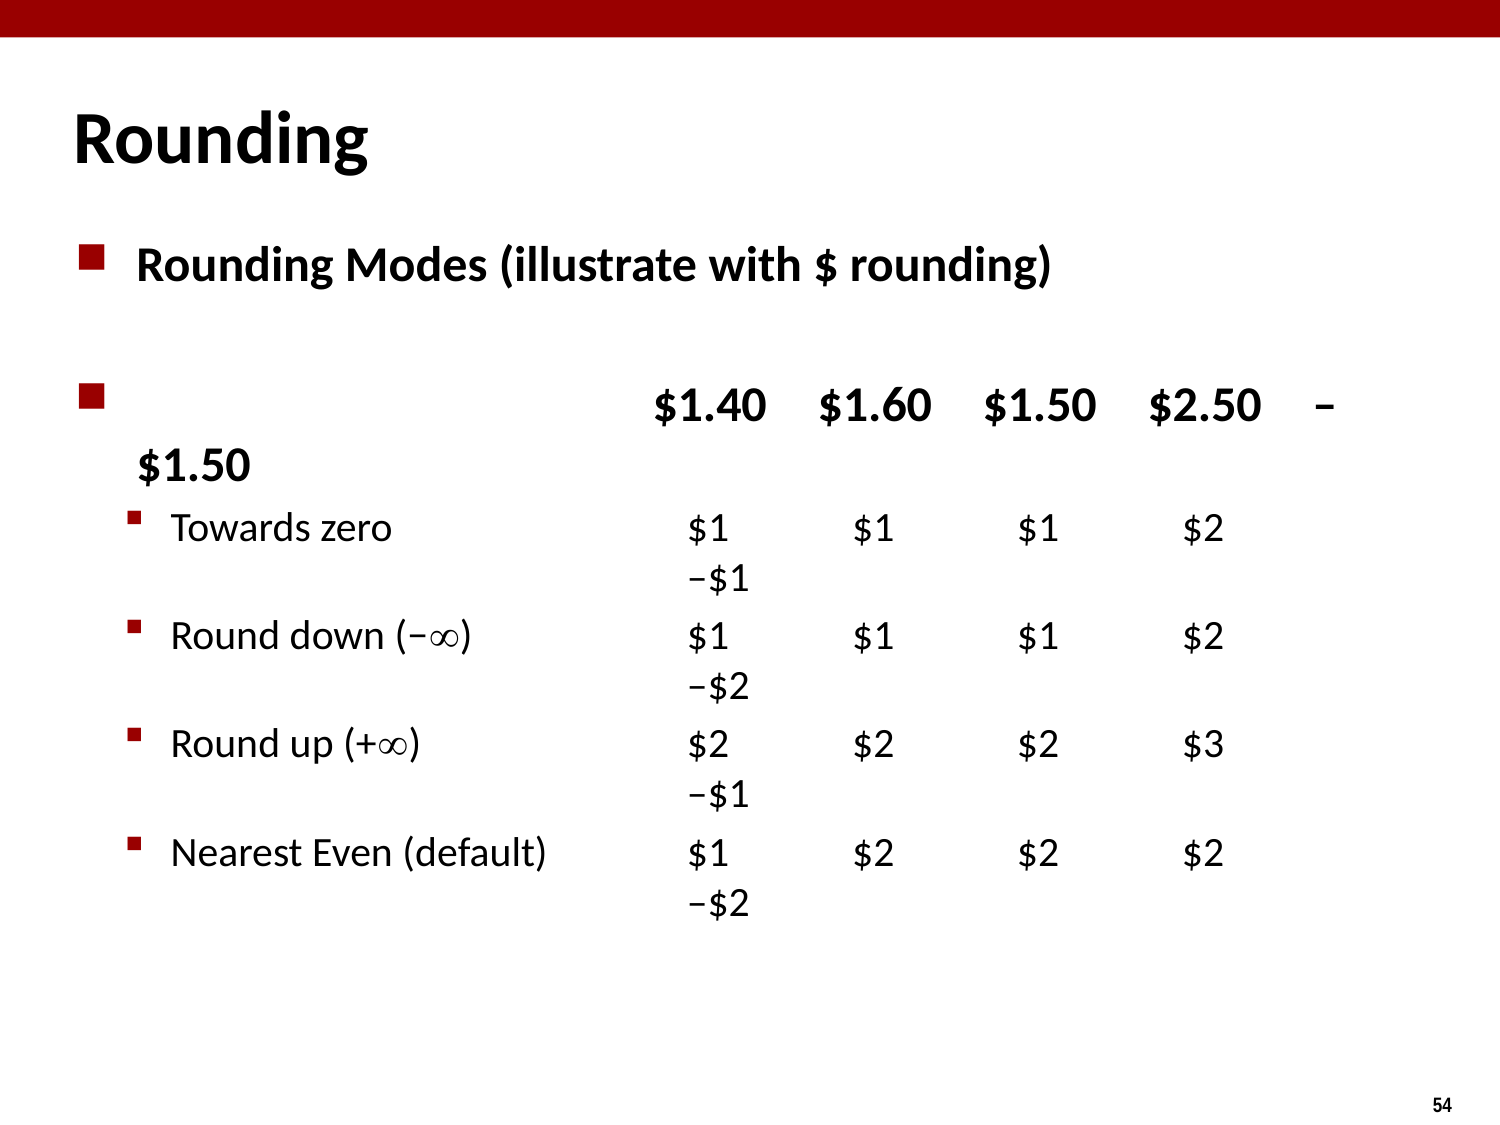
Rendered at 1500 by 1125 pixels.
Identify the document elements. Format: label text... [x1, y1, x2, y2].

list Rounding Modes (illustrate with $ rounding) $1.40 $1.60 $1.50 $2.50 –$1.50 Towards zero $1 $1 $1 $2 –$1 Round down (−) $1 $1 $1 $2 –$2 Round up (+) $2 $2 $2 $3 –$1 Nearest Even (default) $1 $2 $2 $2 –$2 [65, 223, 1361, 1040]
title Rounding [58, 71, 1304, 197]
